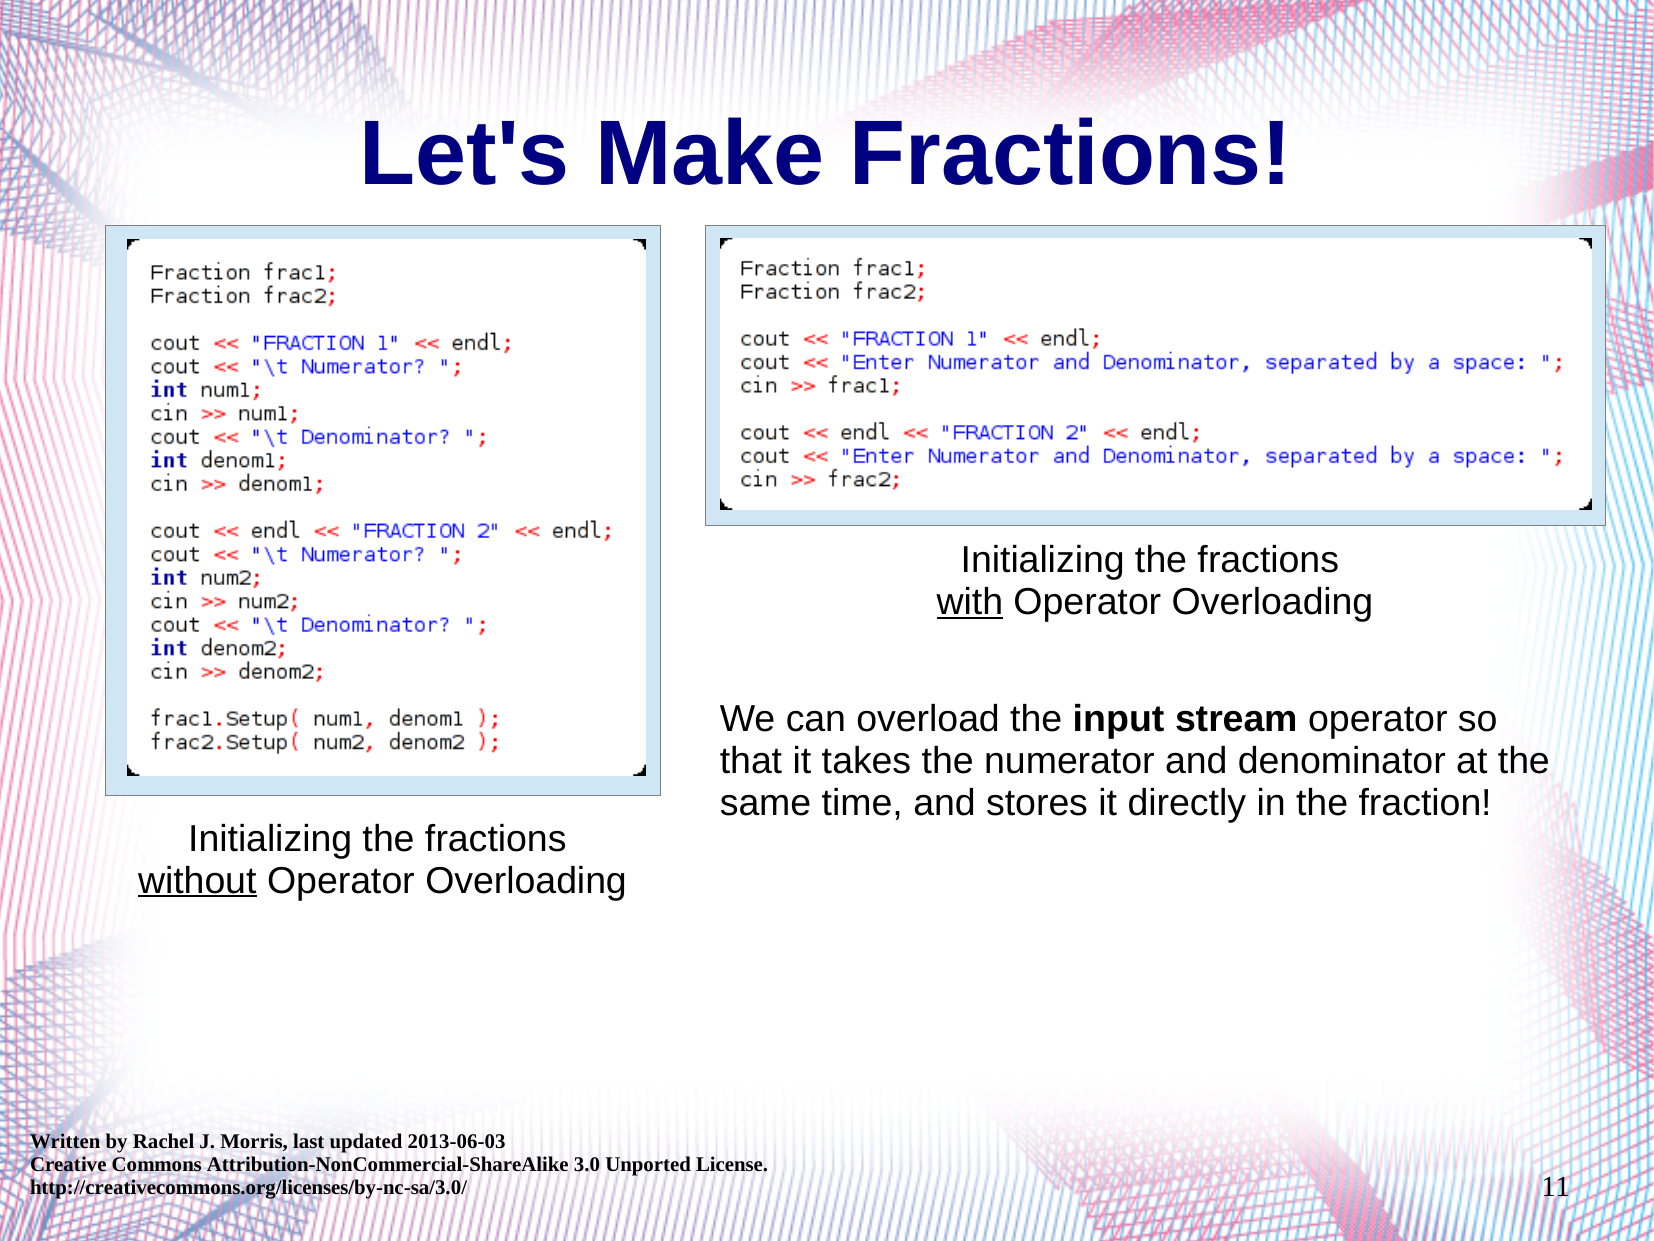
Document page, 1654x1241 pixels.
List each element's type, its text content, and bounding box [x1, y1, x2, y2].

text_box [705, 225, 1606, 526]
text_box Initializing the fractions with Operator Overloading [705, 531, 1606, 631]
text_box [105, 257, 661, 796]
text_box We can overload the input stream operator so that it takes the numerator and denominator at the same time, and stores it directly in the fraction! [705, 690, 1576, 831]
title Let's Make Fractions! [82, 49, 1571, 257]
picture [0, 0, 1654, 1241]
text_box Initializing the fractions without Operator Overloading [105, 810, 661, 909]
